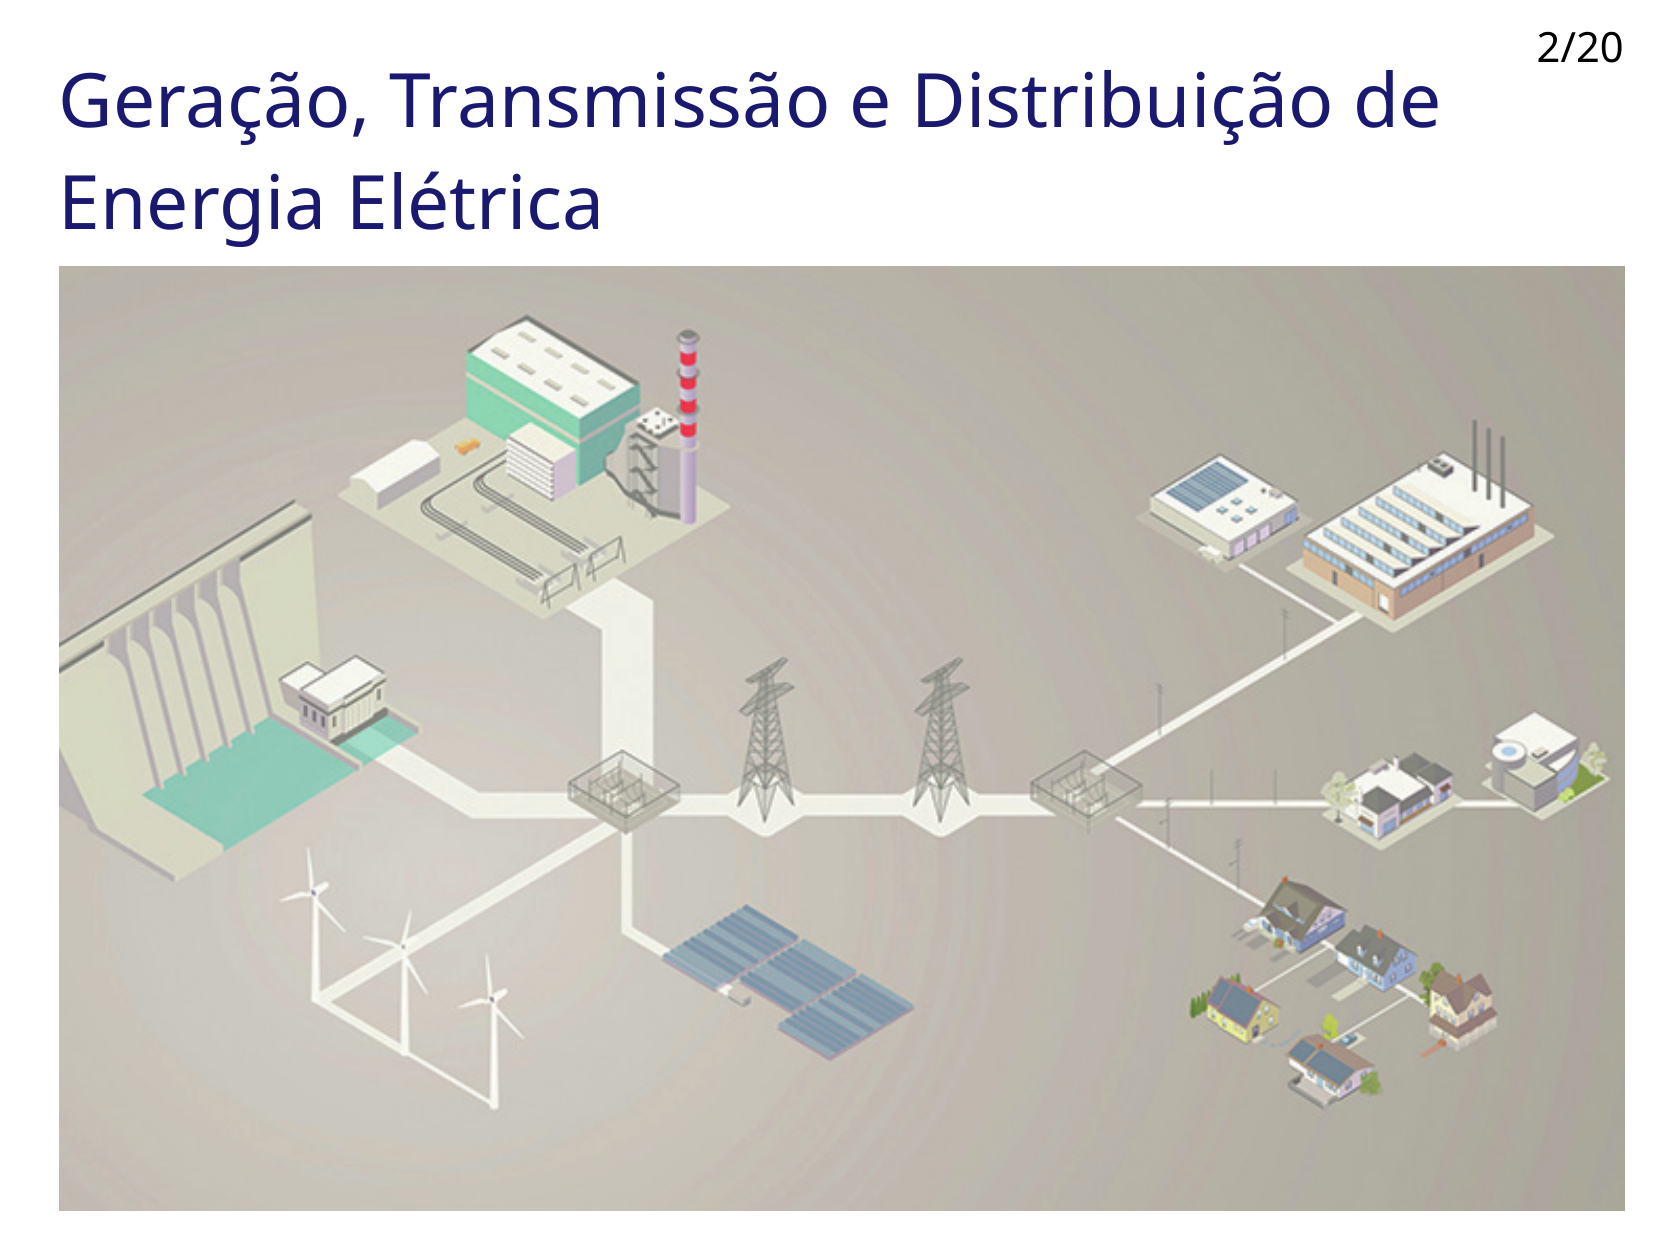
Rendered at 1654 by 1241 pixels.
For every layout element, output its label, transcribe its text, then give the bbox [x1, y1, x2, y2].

picture [59, 266, 1625, 1211]
title Geração, Transmissão e Distribuição de Energia Elétrica [59, 47, 1625, 252]
